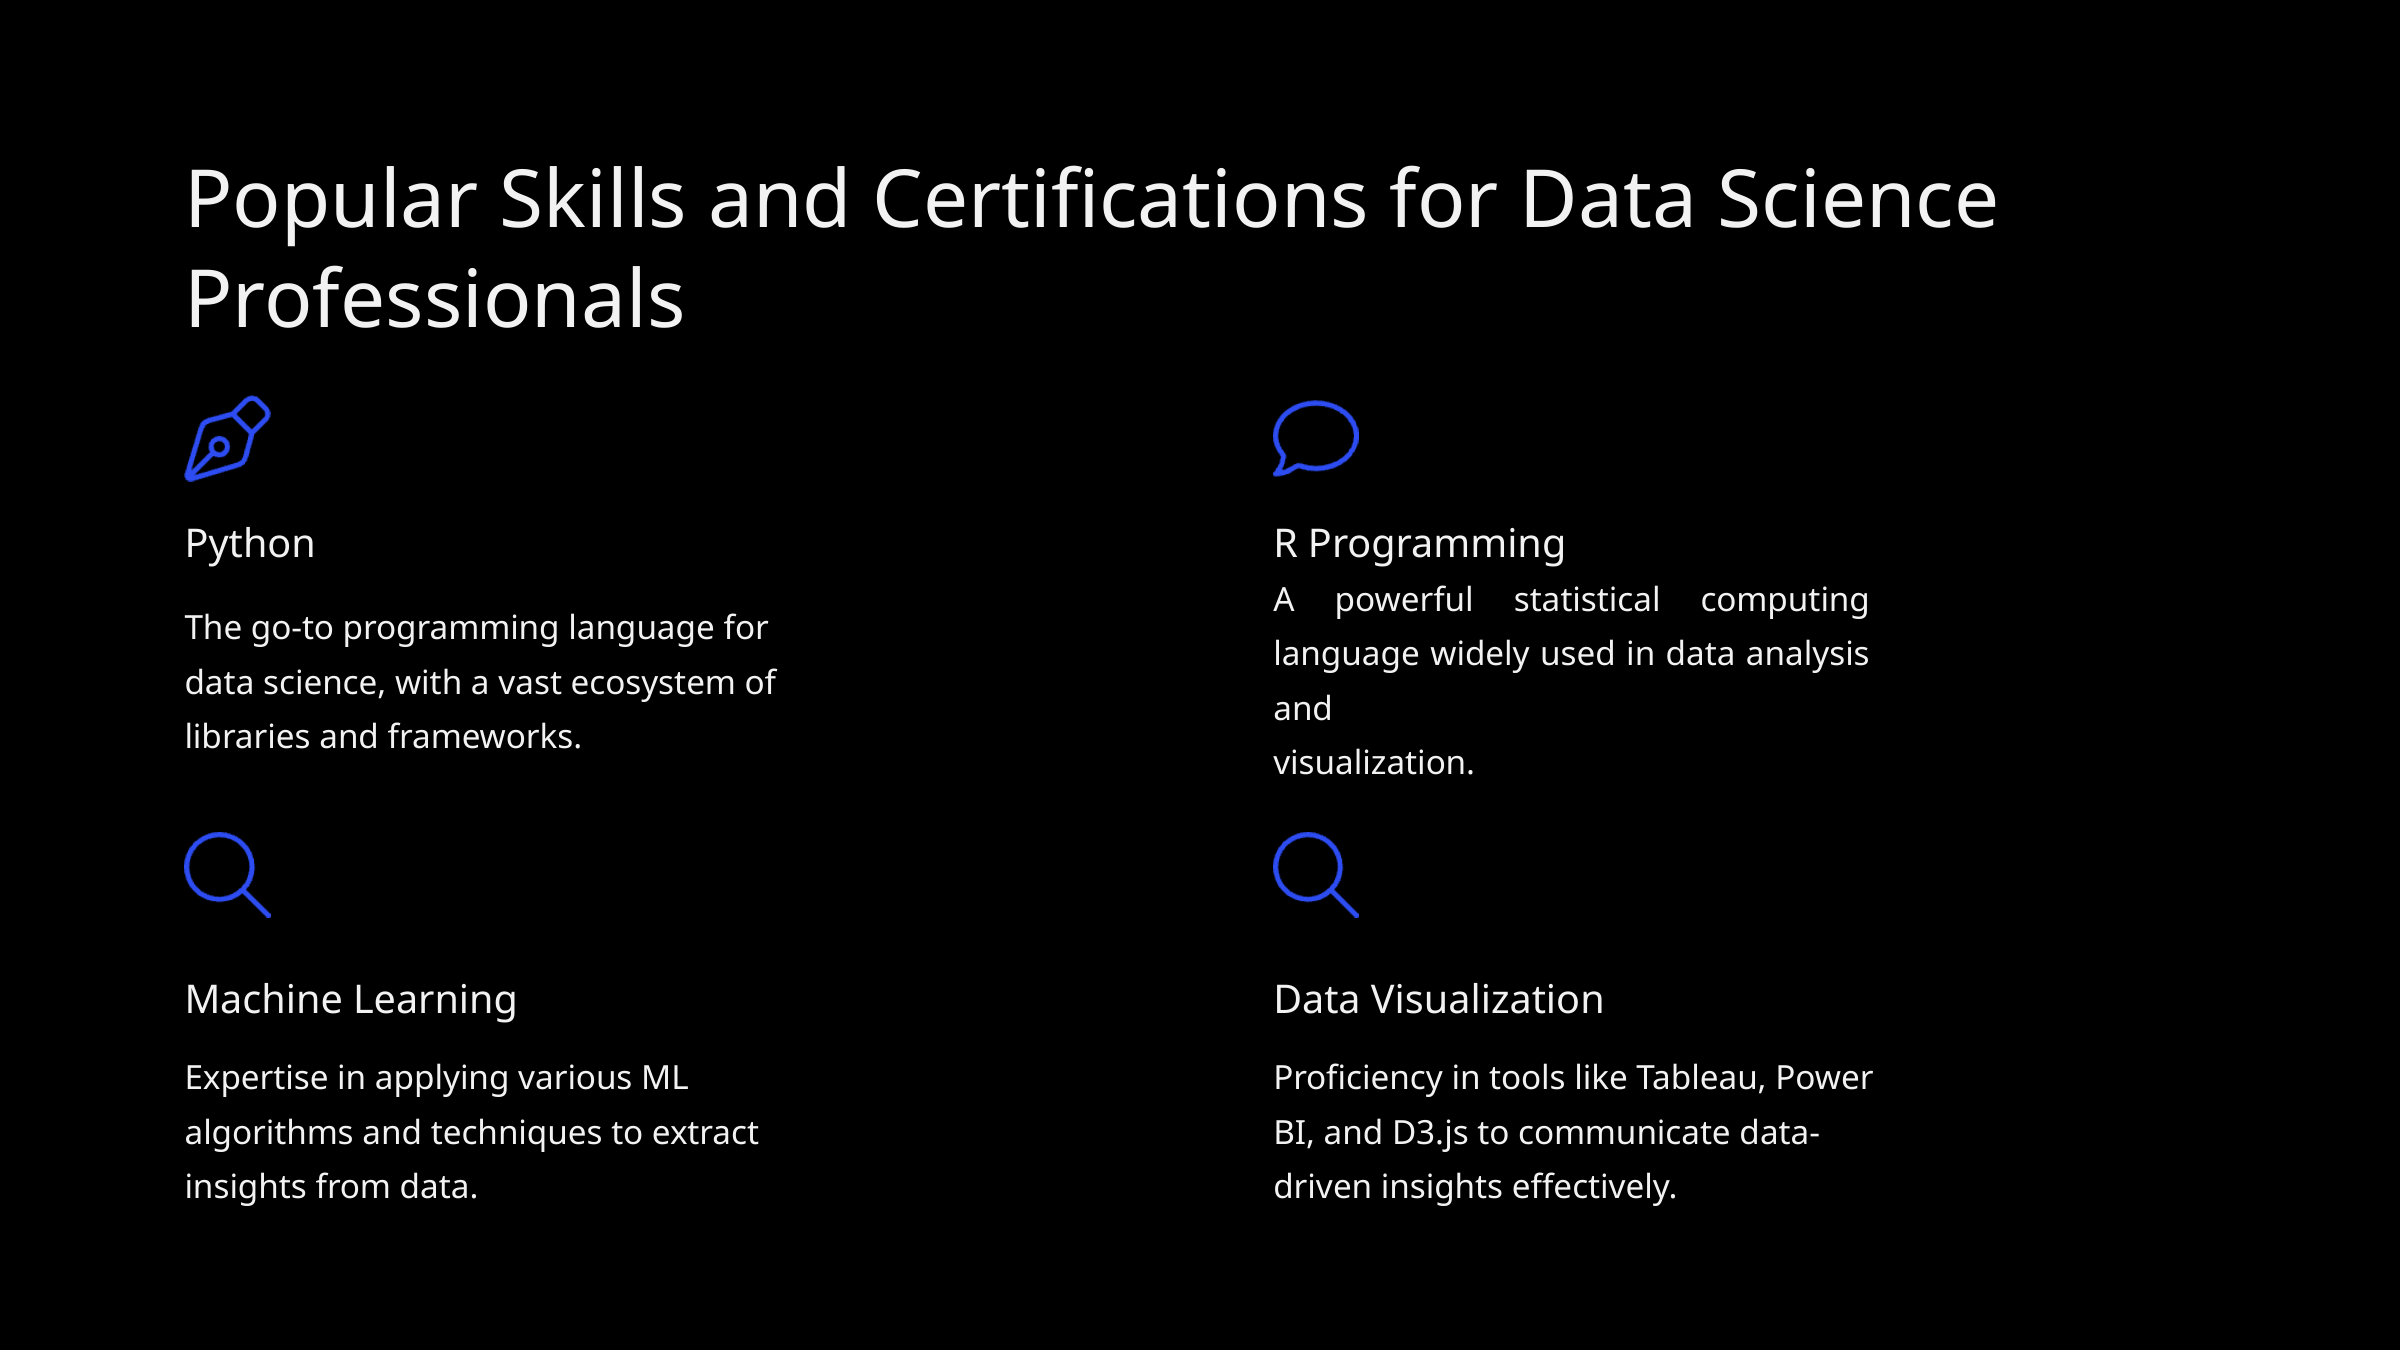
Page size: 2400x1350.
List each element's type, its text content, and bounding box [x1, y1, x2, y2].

text_box Proficiency in tools like Tableau, Power BI, and D3.js to communicate data-driven insights effectively. [1273, 1042, 1878, 1206]
picture [1273, 832, 1359, 919]
text_box Expertise in applying various ML algorithms and techniques to extract insights from data. [185, 1042, 790, 1206]
text_box Python [185, 515, 586, 566]
picture [184, 395, 271, 482]
picture [184, 832, 271, 919]
text_box R Programming [1273, 515, 1675, 564]
text_box The go-to programming language for data science, with a vast ecosystem of libraries and frameworks. [185, 592, 790, 756]
text_box Machine Learning [185, 972, 586, 1022]
text_box Popular Skills and Certifications for Data Science Professionals [185, 144, 2281, 338]
text_box Data Visualization [1273, 972, 1675, 1022]
text_box A powerful statistical computing language widely used in data analysis and visualization. [1273, 564, 1878, 728]
picture [1273, 395, 1359, 482]
